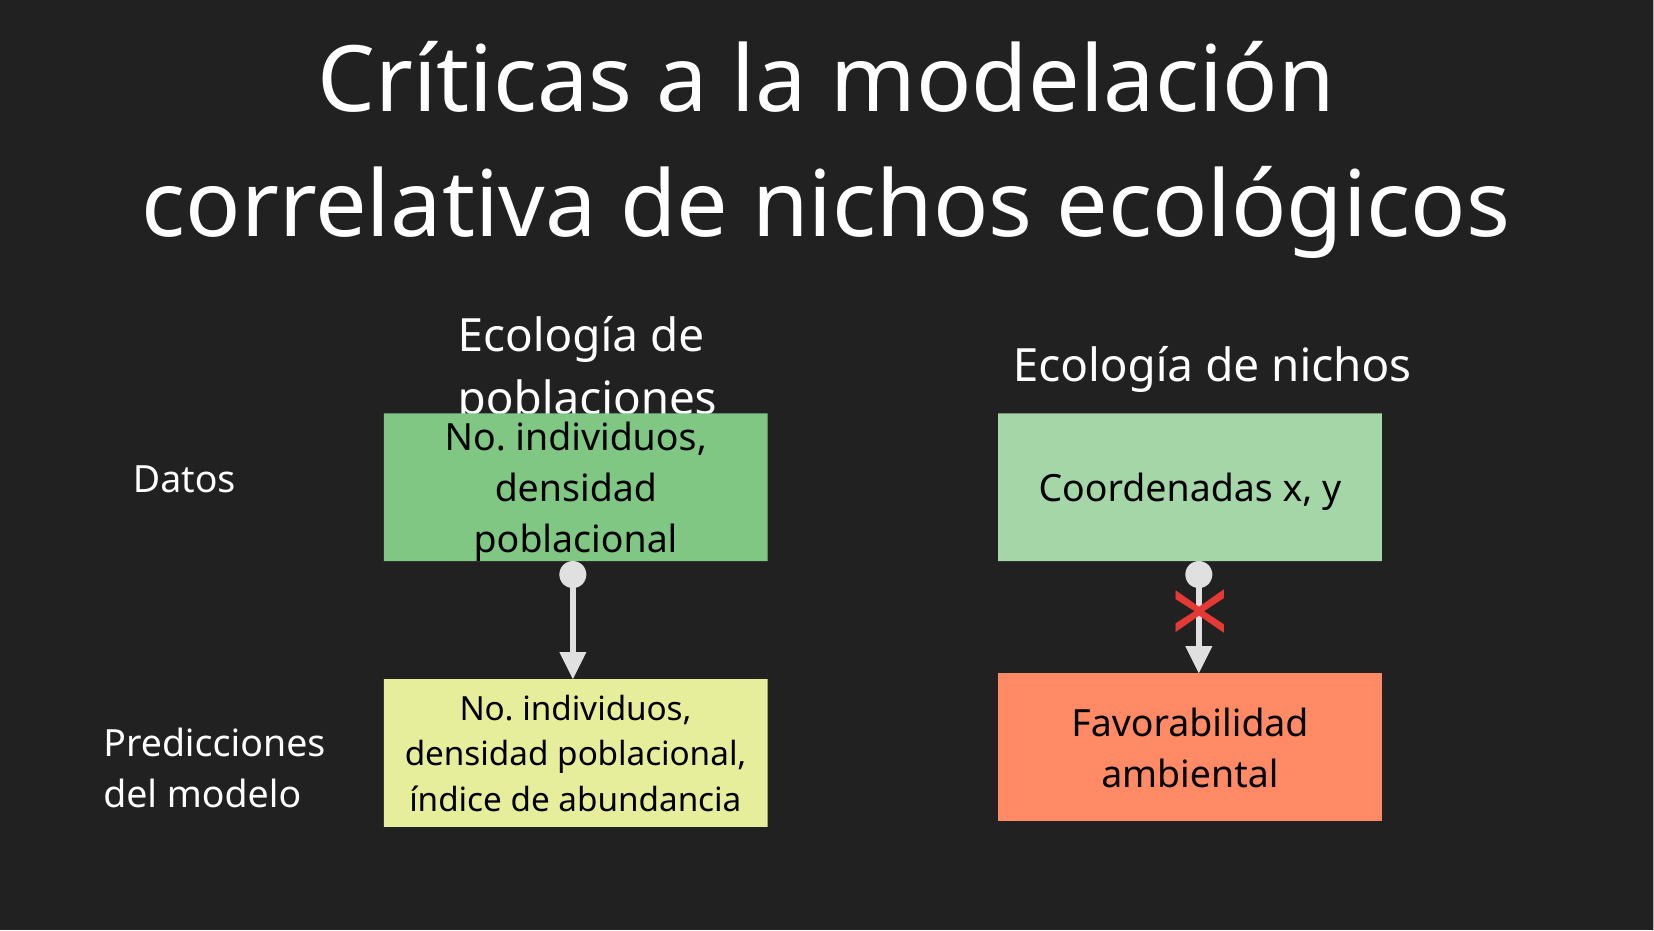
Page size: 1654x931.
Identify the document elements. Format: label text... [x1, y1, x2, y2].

text_box x [1134, 573, 1252, 650]
text_box No. individuos, densidad poblacional, índice de abundancia [383, 679, 768, 827]
text_box No. individuos, densidad poblacional [383, 413, 768, 562]
title Críticas a la modelación correlativa de nichos ecológicos [82, 28, 1571, 249]
text_box Datos [118, 445, 325, 502]
text_box Coordenadas x, y [998, 413, 1382, 562]
text_box Ecología de nichos [998, 324, 1359, 386]
text_box Ecología de poblaciones [442, 295, 827, 402]
text_box Favorabilidad ambiental [998, 673, 1382, 821]
text_box Predicciones del modelo [88, 708, 355, 850]
